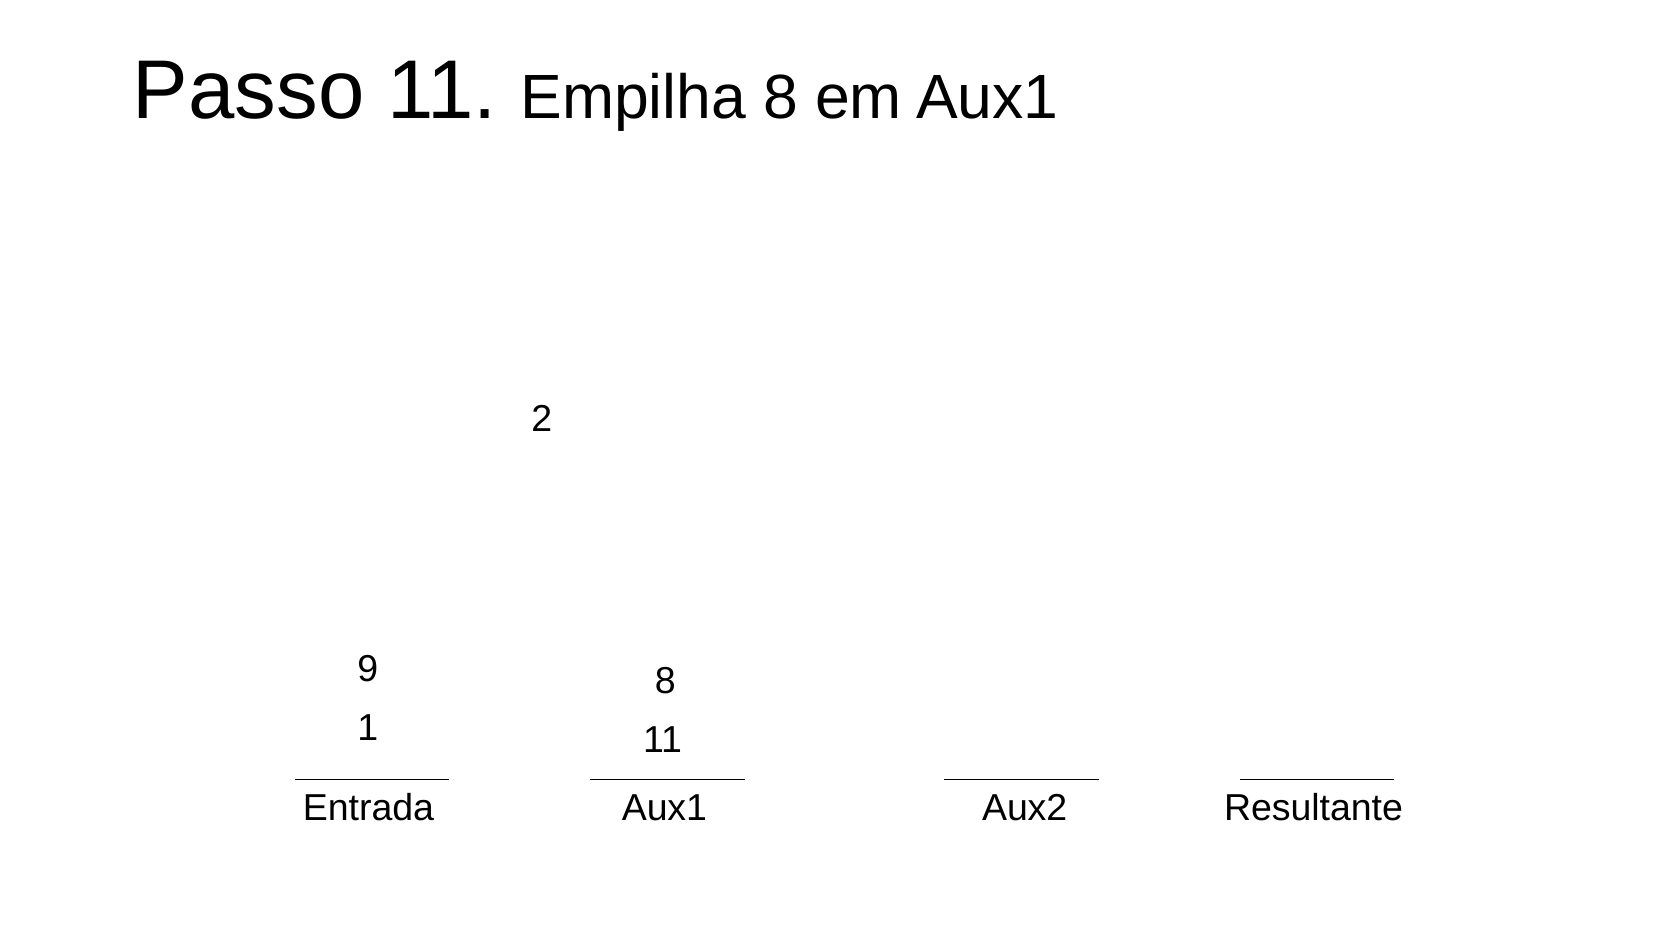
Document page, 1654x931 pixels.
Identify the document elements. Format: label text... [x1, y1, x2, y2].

text_box 11 [628, 710, 697, 768]
text_box 2 [516, 389, 567, 447]
text_box Aux1 [607, 780, 723, 837]
text_box 9 [342, 640, 393, 697]
text_box Passo 11. Empilha 8 em Aux1 [118, 35, 1583, 353]
text_box Resultante [1209, 779, 1418, 837]
text_box Entrada [288, 779, 449, 837]
text_box 8 [640, 651, 709, 709]
text_box Aux2 [967, 780, 1083, 837]
text_box 1 [342, 699, 393, 756]
